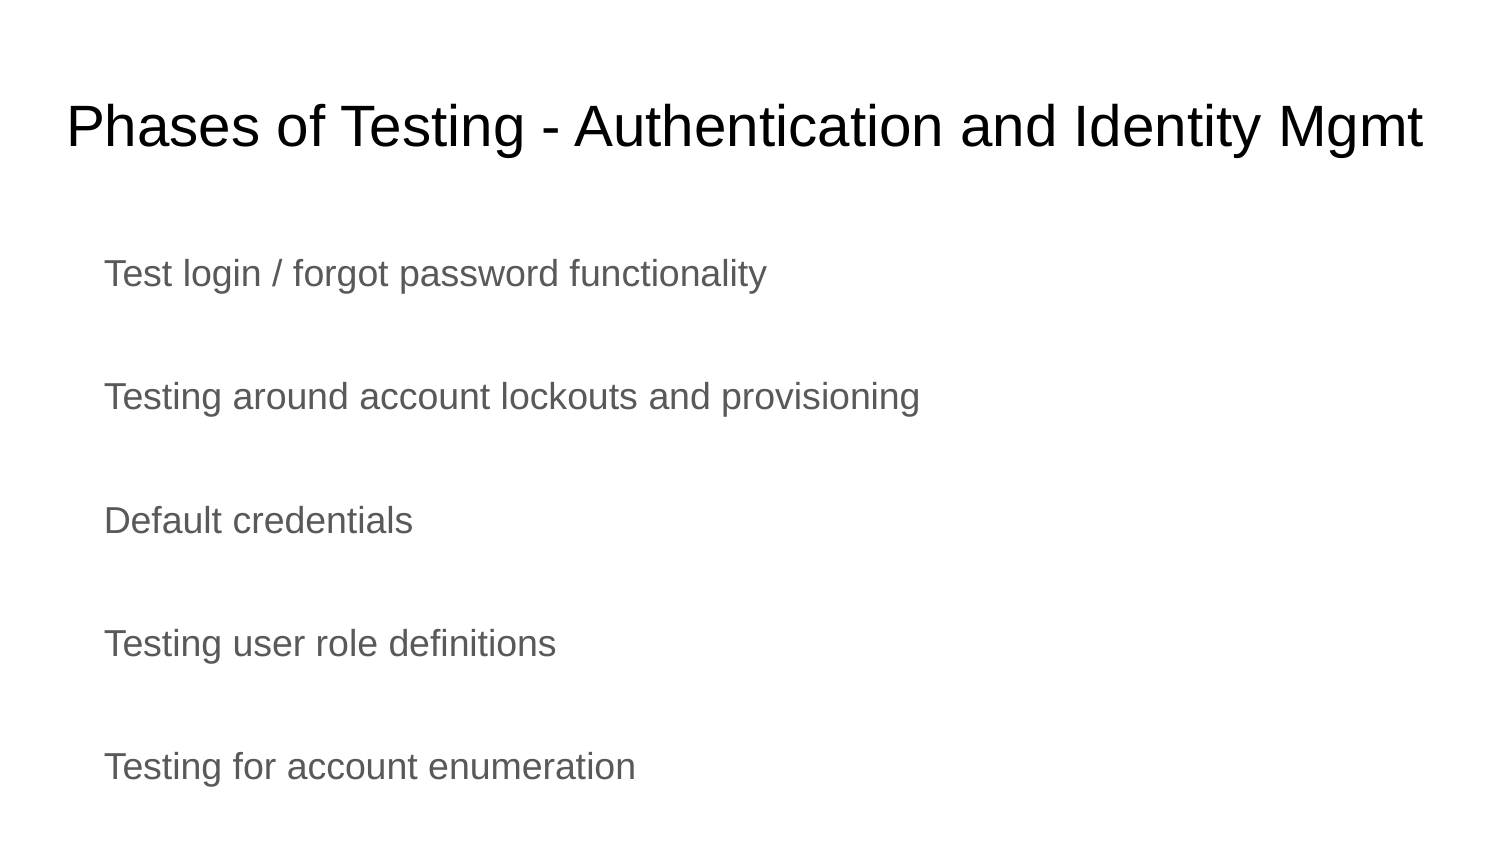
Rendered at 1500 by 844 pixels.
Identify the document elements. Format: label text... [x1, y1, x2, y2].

list Test login / forgot password functionality Testing around account lockouts and provisioning Default credentials Testing user role definitions Testing for account enumeration [51, 189, 1449, 750]
title Phases of Testing - Authentication and Identity Mgmt [51, 72, 1449, 167]
